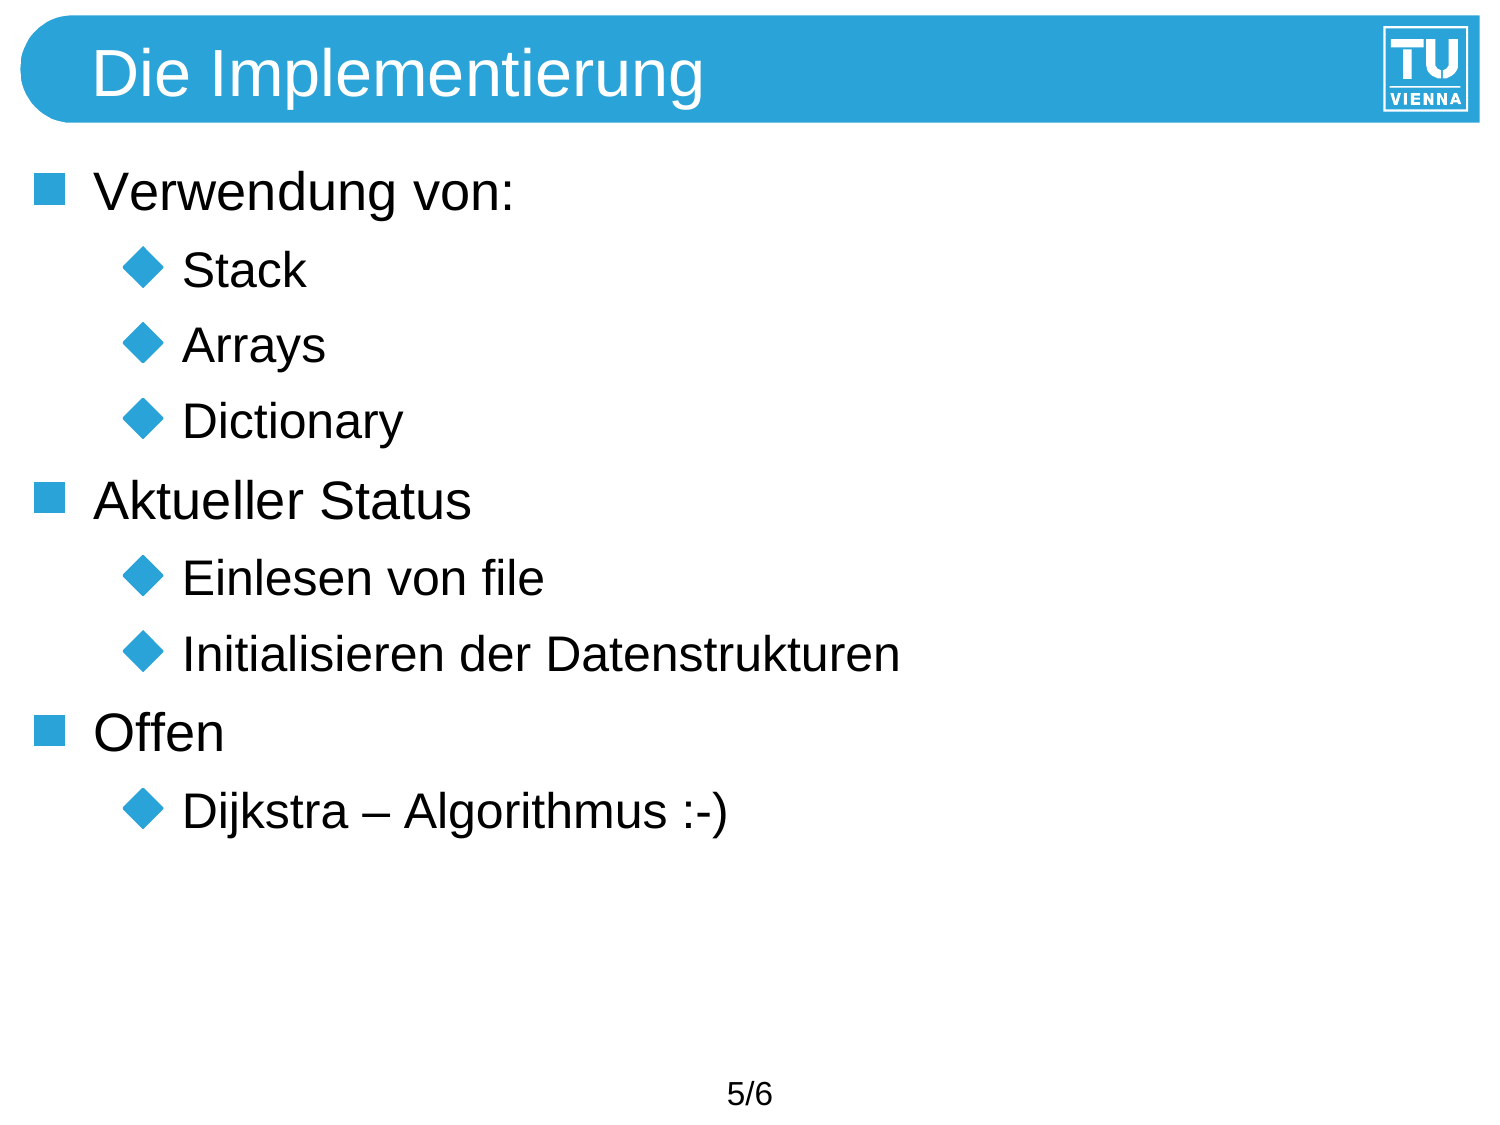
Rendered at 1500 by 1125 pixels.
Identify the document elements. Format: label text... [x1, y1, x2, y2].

list Verwendung von: Stack Arrays Dictionary Aktueller Status Einlesen von file Initialisieren der Datenstrukturen Offen Dijkstra – Algorithmus :-) [19, 148, 1481, 1052]
title Die Implementierung [76, 0, 1350, 148]
